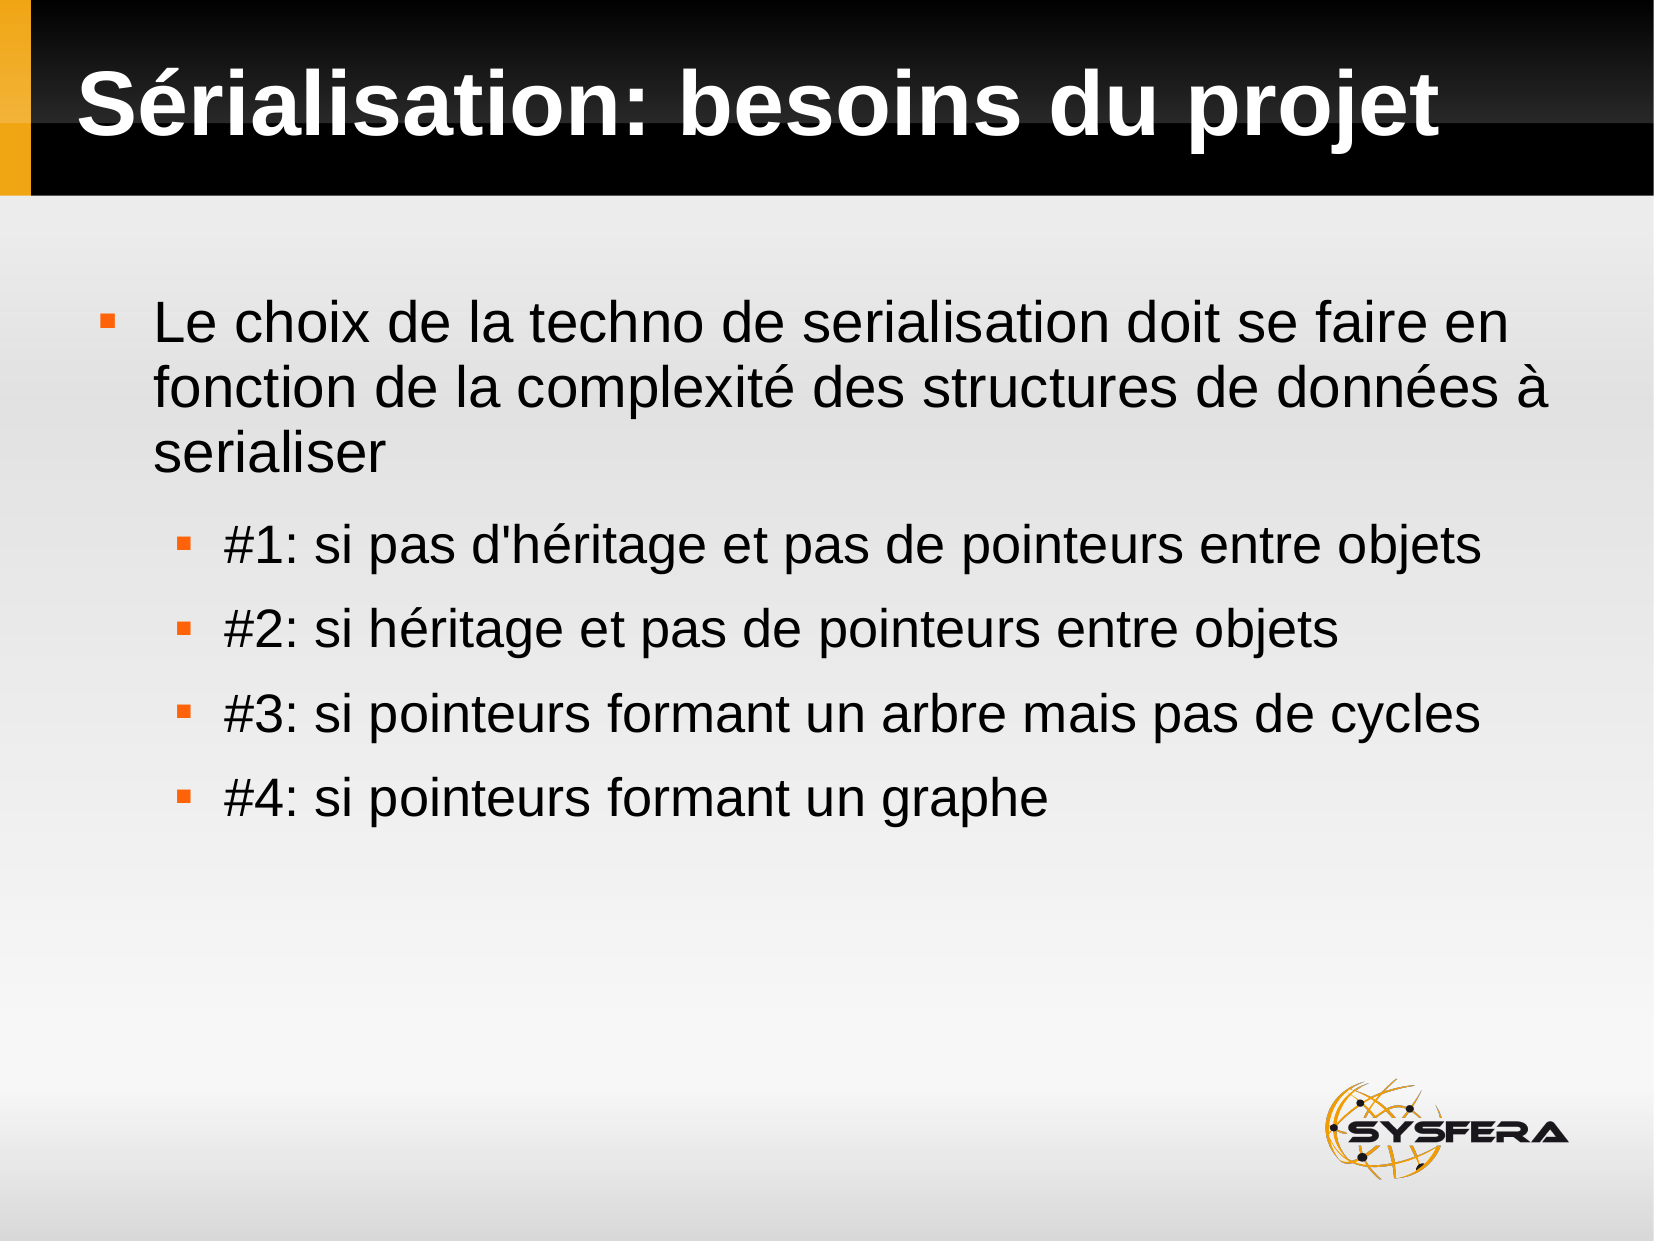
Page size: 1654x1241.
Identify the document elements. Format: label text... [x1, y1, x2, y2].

title Sérialisation: besoins du projet [76, 7, 1565, 200]
picture [0, 0, 1654, 1241]
list Le choix de la techno de serialisation doit se faire en fonction de la complexité des structures de données à serialiser #1: si pas d'héritage et pas de pointeurs entre objets #2: si héritage et pas de pointeurs entre objets #3: si pointeurs formant un arbre mais pas de cycles #4: si pointeurs formant un graphe [82, 290, 1571, 1094]
